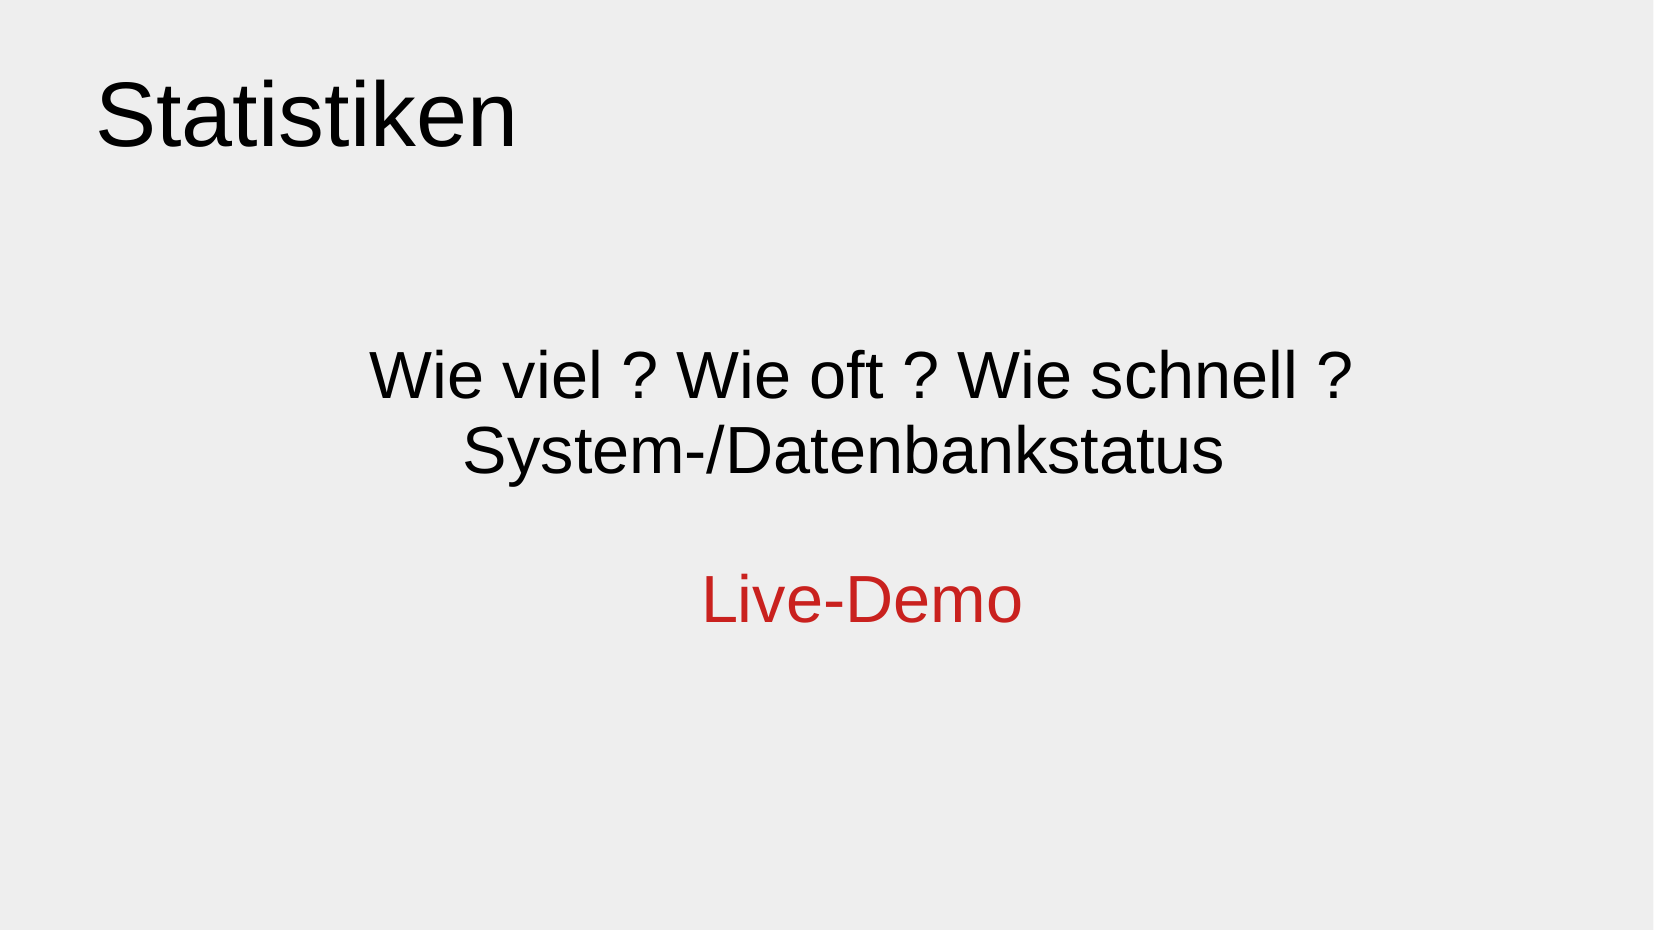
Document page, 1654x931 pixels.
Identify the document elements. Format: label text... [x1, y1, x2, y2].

subtitle Wie viel ? Wie oft ? Wie schnell ? System-/Datenbankstatus Live-Demo [82, 217, 1571, 758]
title Statistiken [60, 37, 1591, 193]
